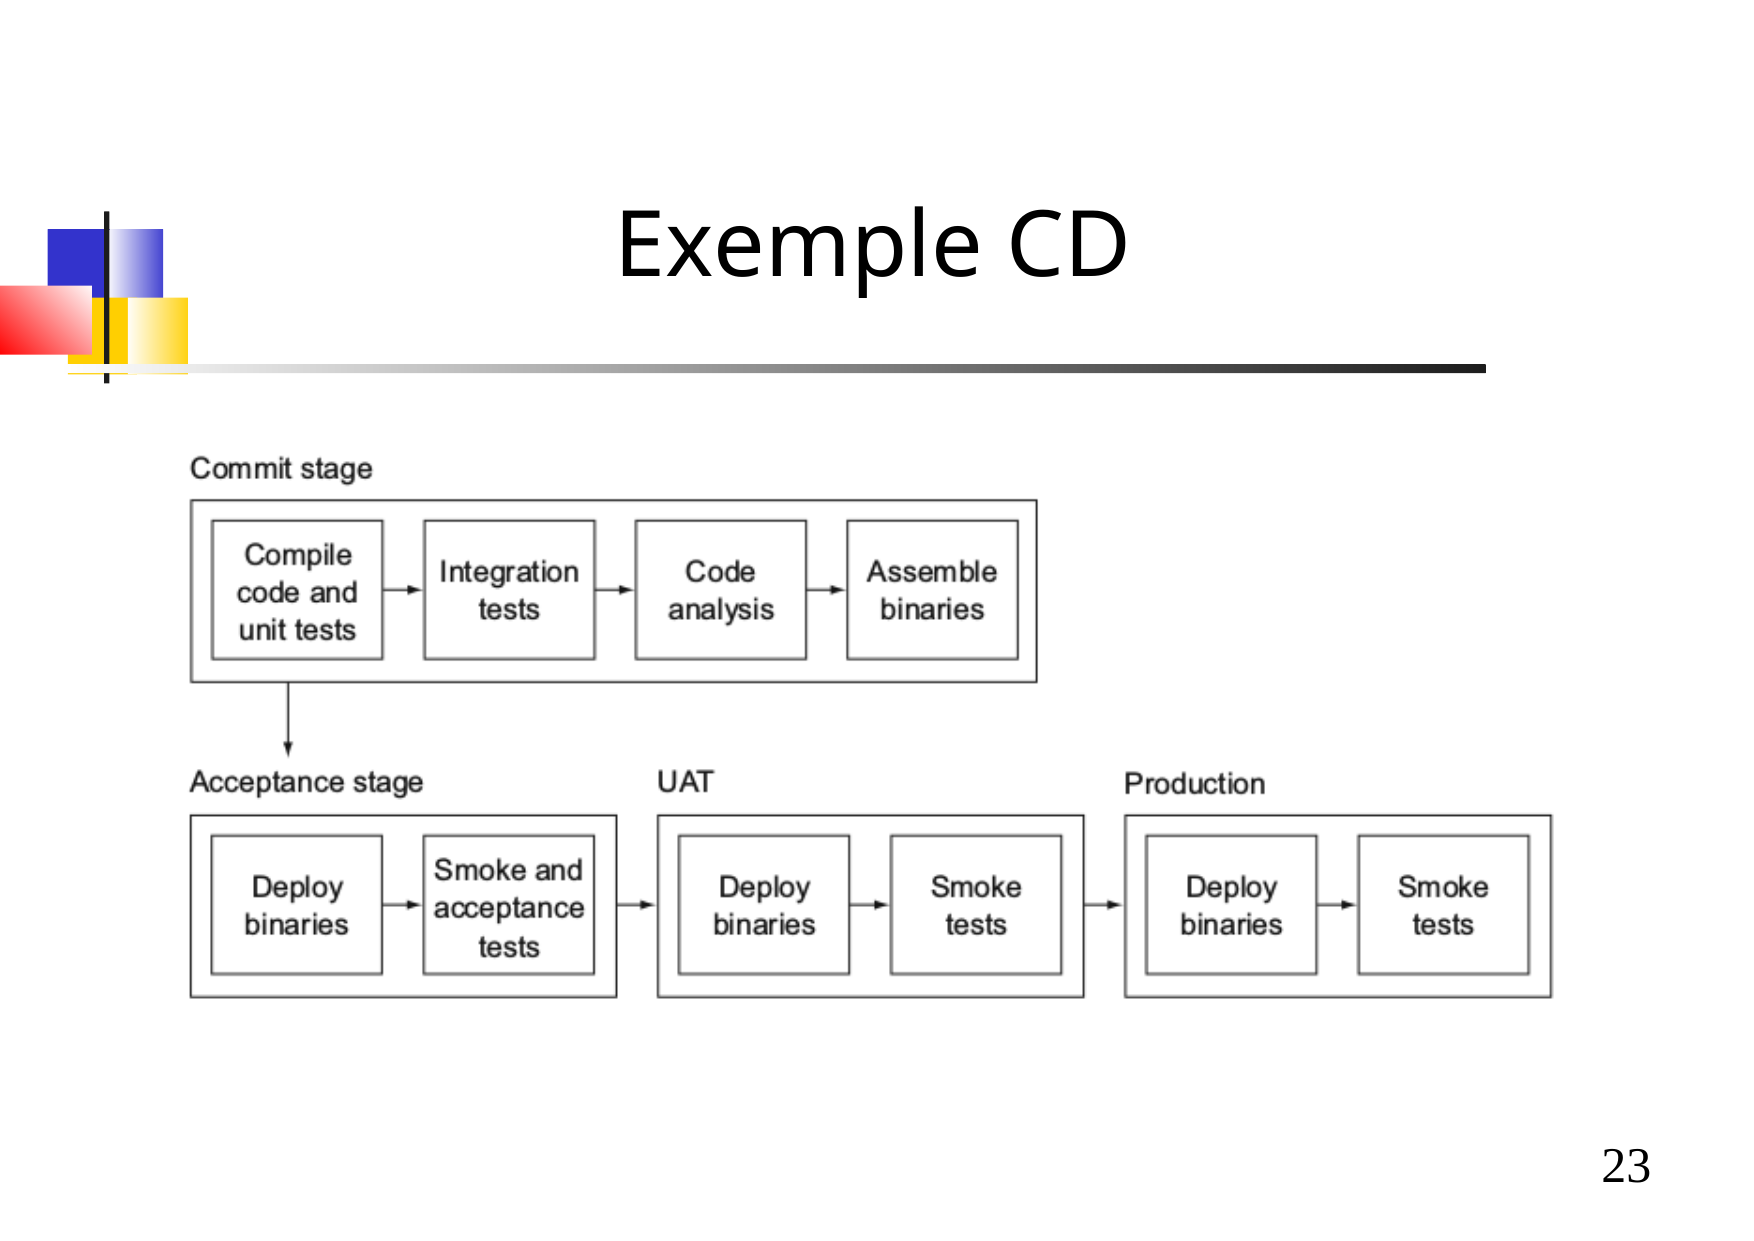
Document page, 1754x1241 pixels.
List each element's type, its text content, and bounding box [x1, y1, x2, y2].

title Exemple CD [179, 139, 1567, 351]
picture [179, 449, 1567, 1012]
